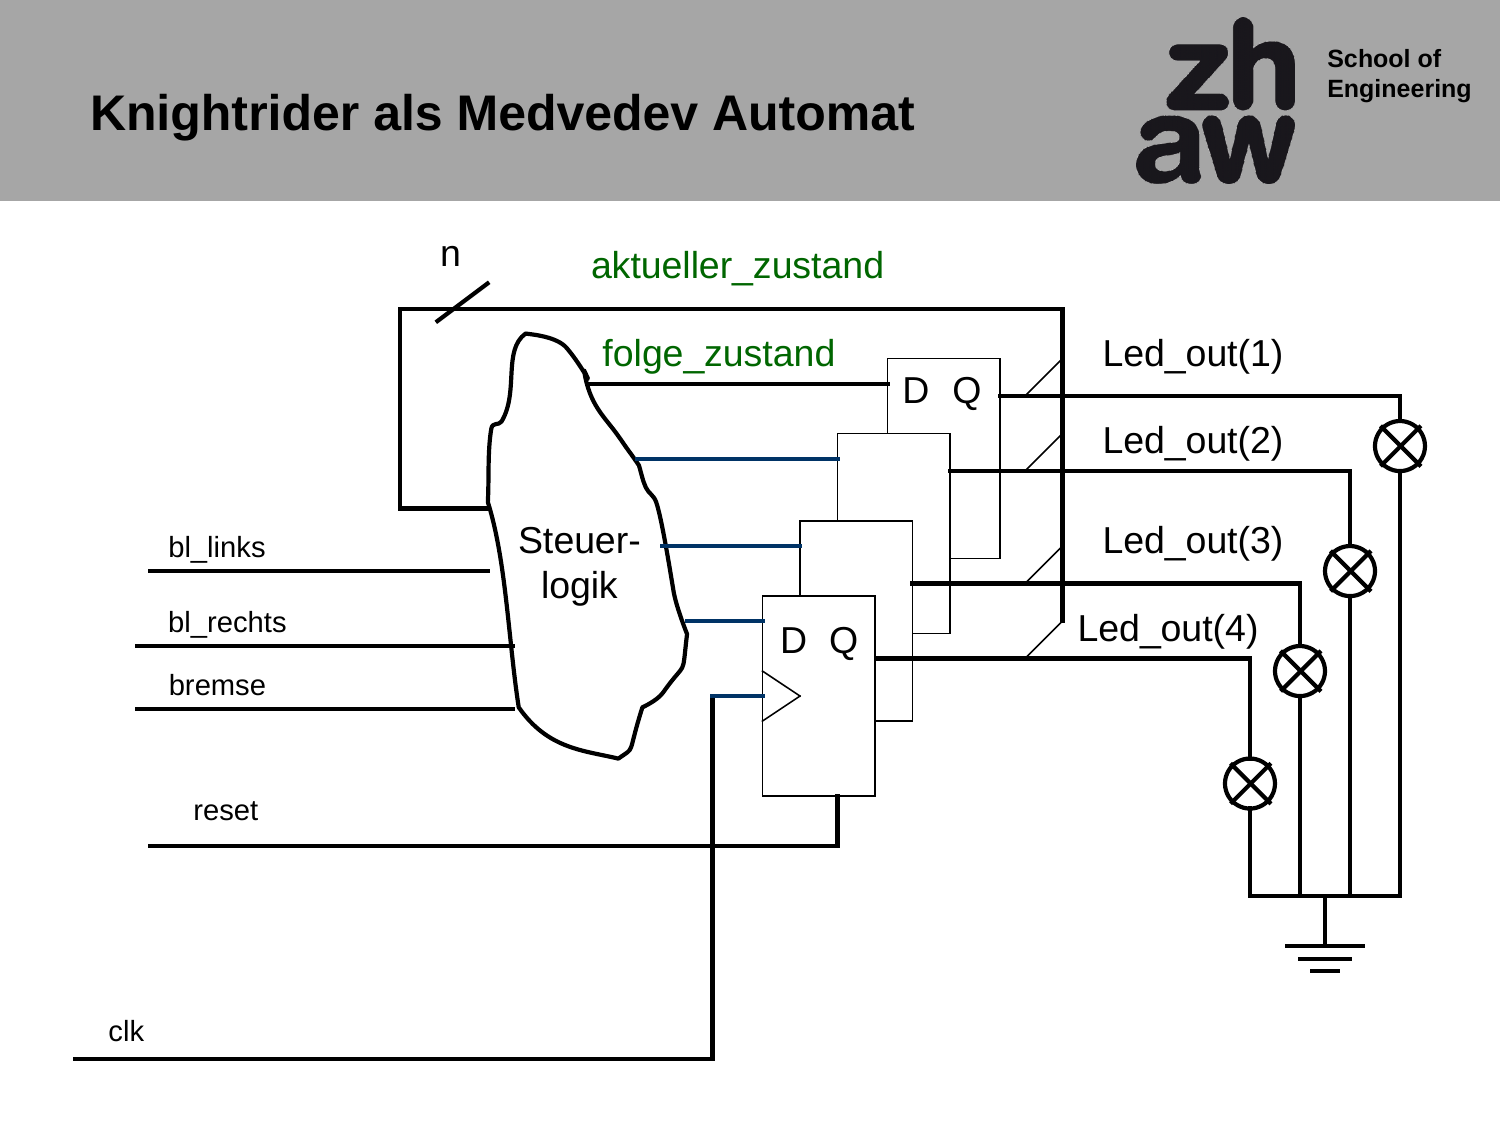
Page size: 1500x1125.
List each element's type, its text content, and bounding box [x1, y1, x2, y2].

text_box [507, 614, 688, 759]
text_box D [887, 358, 937, 419]
picture [1136, 17, 1295, 184]
text_box n [425, 221, 476, 282]
text_box D [762, 608, 826, 669]
text_box bremse [153, 658, 282, 707]
text_box Led_out(3) [1087, 508, 1299, 569]
text_box [762, 358, 1000, 656]
text_box bl_rechts [153, 596, 303, 644]
text_box Led_out(4) [1062, 596, 1274, 657]
text_box bl_links [153, 521, 282, 572]
text_box clk [93, 1004, 160, 1055]
text_box Q [826, 608, 876, 669]
text_box Steuer- logik [462, 508, 697, 614]
text_box folge_zustand [587, 321, 851, 382]
text_box reset [178, 783, 274, 834]
title Knightrider als Medvedev Automat [74, 45, 1102, 176]
text_box aktueller_zustand [562, 233, 913, 295]
text_box [762, 673, 797, 719]
text_box Led_out(1) [1087, 321, 1299, 382]
text_box [762, 661, 913, 797]
text_box Led_out(2) [1087, 408, 1299, 470]
text_box [487, 333, 658, 508]
text_box !Q [875, 658, 901, 719]
text_box Q [937, 358, 997, 419]
